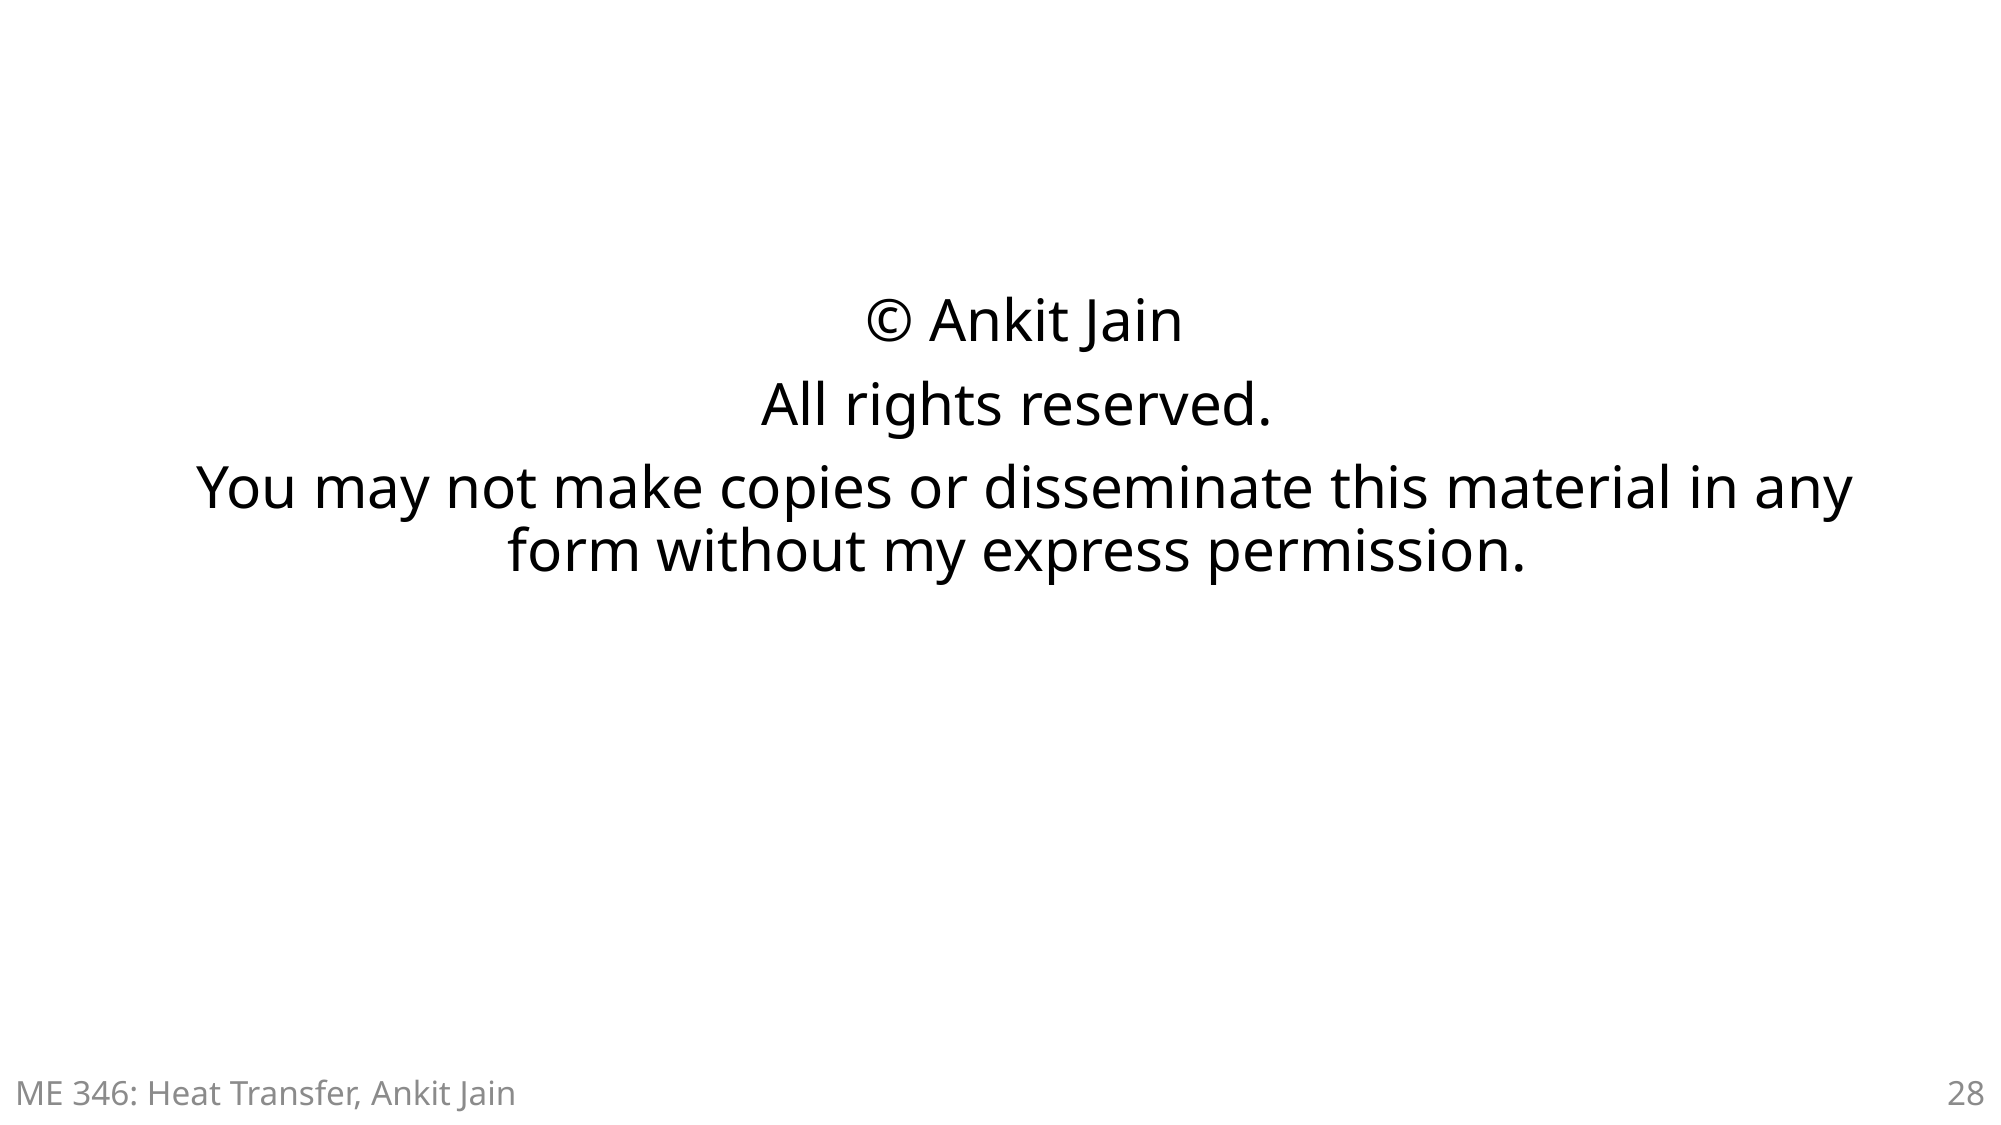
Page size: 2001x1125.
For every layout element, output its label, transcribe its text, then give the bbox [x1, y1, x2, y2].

text_box © Ankit Jain All rights reserved. You may not make copies or disseminate this material in any form without my express permission. [162, 283, 1888, 1039]
